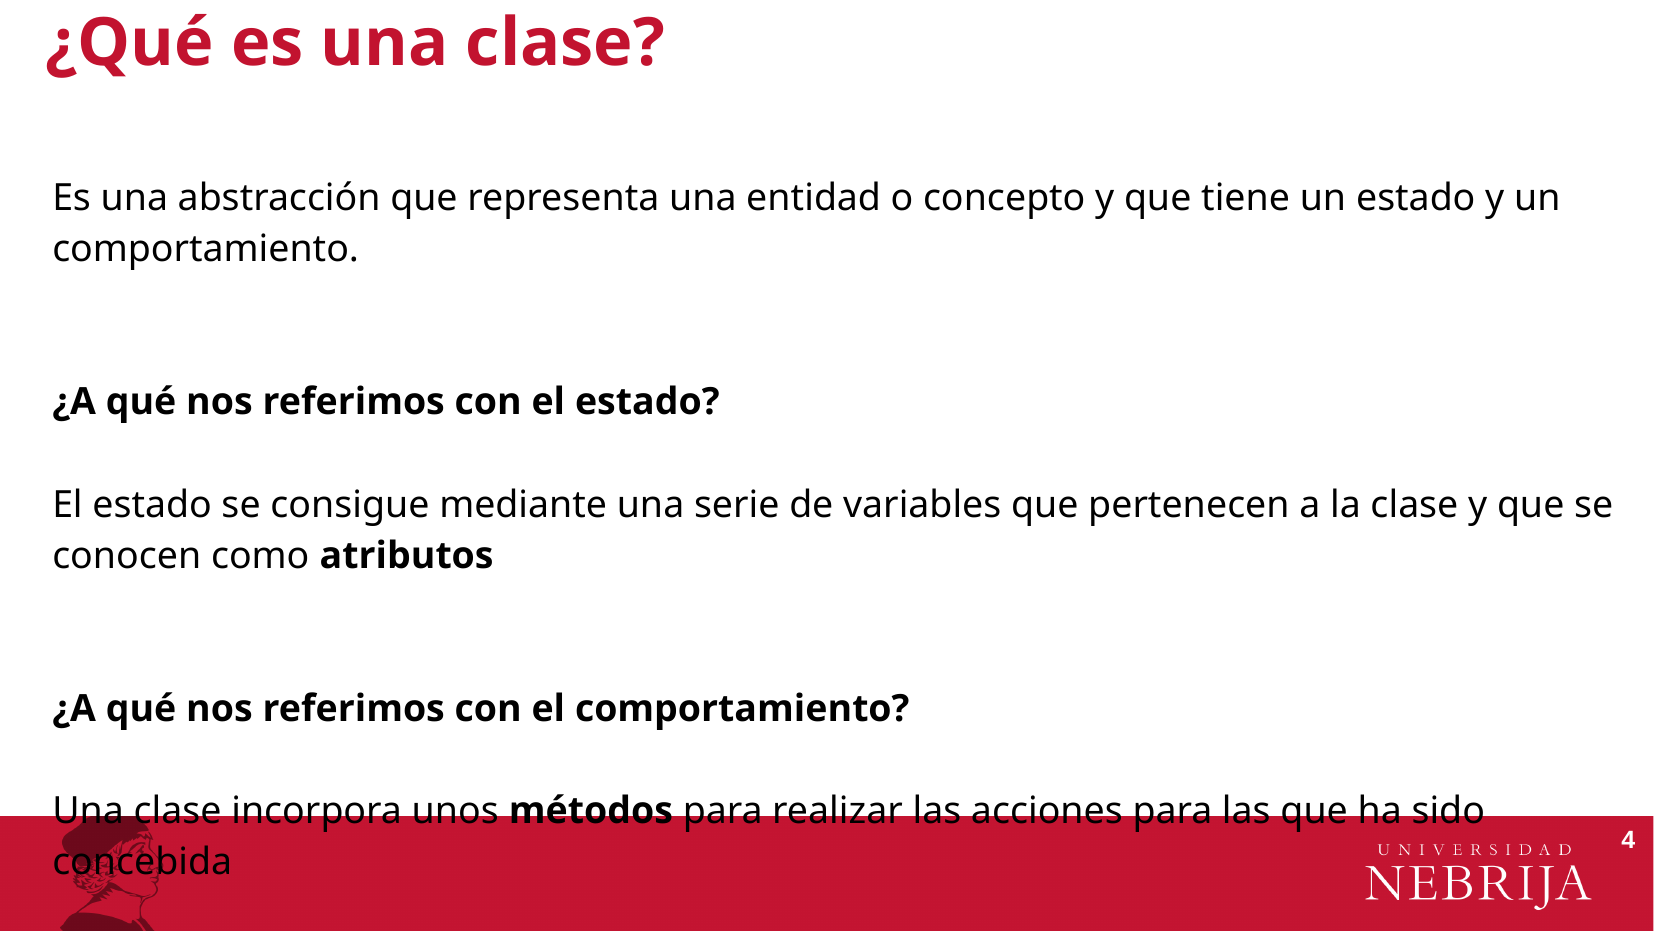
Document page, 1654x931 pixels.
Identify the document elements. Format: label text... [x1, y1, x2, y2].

picture [927, 816, 937, 821]
picture [166, 816, 176, 821]
picture [746, 816, 756, 821]
picture [385, 816, 395, 821]
picture [327, 816, 337, 821]
picture [349, 816, 360, 821]
picture [710, 816, 720, 821]
picture [288, 816, 299, 821]
picture [1160, 816, 1170, 821]
picture [1236, 816, 1246, 821]
picture [871, 816, 881, 821]
picture [975, 816, 985, 821]
picture [1445, 816, 1455, 821]
picture [1286, 816, 1296, 821]
picture [1043, 816, 1054, 821]
picture [813, 816, 823, 821]
picture [107, 816, 117, 821]
picture [1196, 816, 1206, 821]
picture [0, 816, 1654, 931]
text_box Es una abstracción que representa una entidad o concepto y que tiene un estado y un comportamiento. ¿A qué nos referimos con el estado? El estado se consigue mediante una serie de variables que pertenecen a la clase y que se conocen como atributos ¿A qué nos referimos con el comportamiento? Una clase incorpora unos métodos para realizar las acciones para las que ha sido concebida [37, 112, 1651, 788]
picture [1139, 816, 1149, 821]
text_box ¿Qué es una clase? [0, 0, 1650, 87]
picture [689, 816, 699, 821]
picture [1385, 816, 1395, 821]
picture [1309, 816, 1319, 821]
picture [1468, 816, 1479, 821]
picture [464, 816, 475, 821]
picture [417, 816, 427, 821]
picture [59, 816, 72, 820]
